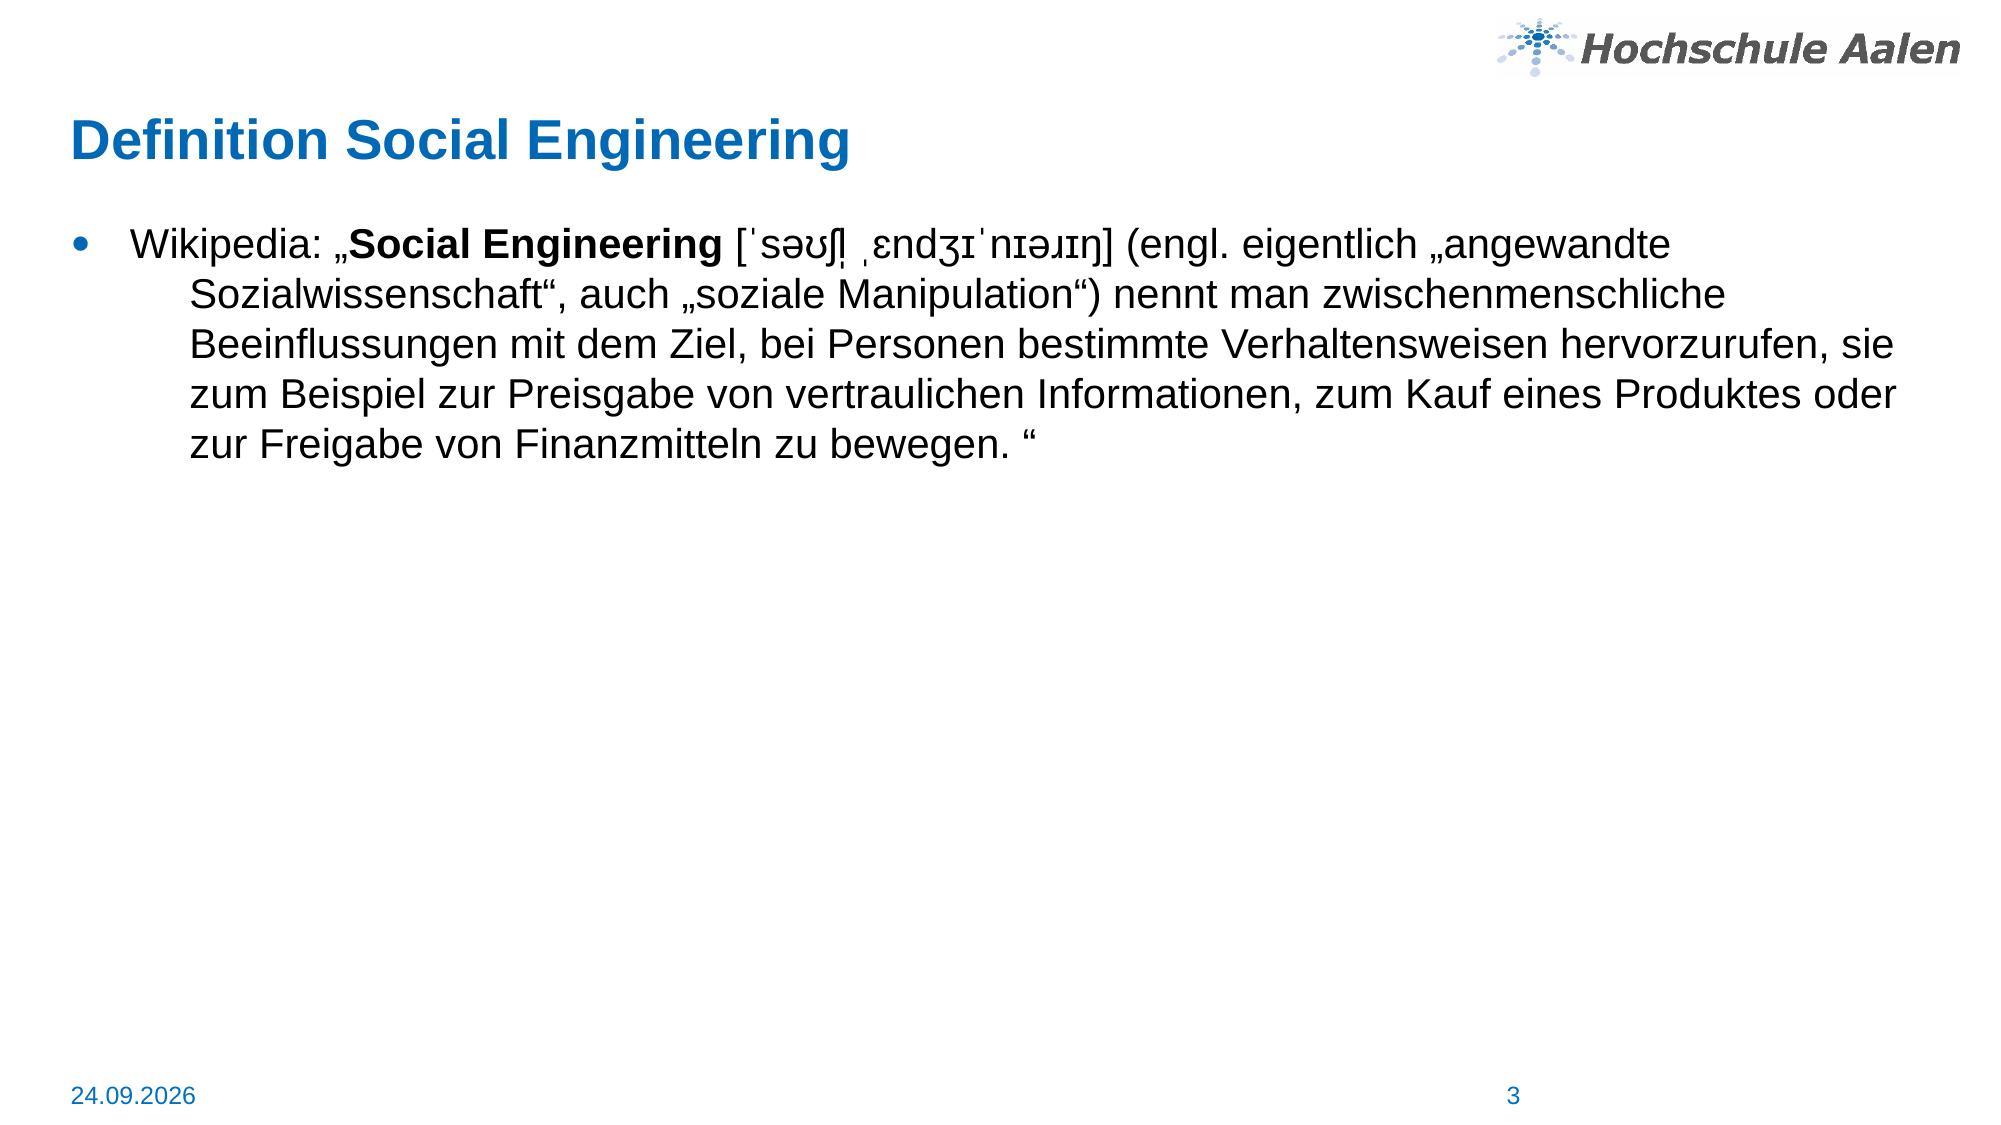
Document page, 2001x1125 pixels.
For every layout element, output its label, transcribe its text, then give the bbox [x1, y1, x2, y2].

text_box 20.12.2023 [55, 1065, 506, 1125]
text_box ‹Nr.› [1491, 1064, 1942, 1125]
title Definition Social Engineering [55, 90, 1944, 184]
list Wikipedia: „Social Engineering [ˈsəʊʃl̩ ˌɛndʒɪˈnɪəɹɪŋ] (engl. eigentlich „angewandte Sozialwissenschaft“, auch „soziale Manipulation“) nennt man zwischenmenschliche Beeinflussungen mit dem Ziel, bei Personen bestimmte Verhaltensweisen hervorzurufen, sie zum Beispiel zur Preisgabe von vertraulichen Informationen, zum Kauf eines Produktes oder zur Freigabe von Finanzmitteln zu bewegen. “ [55, 209, 1944, 1038]
